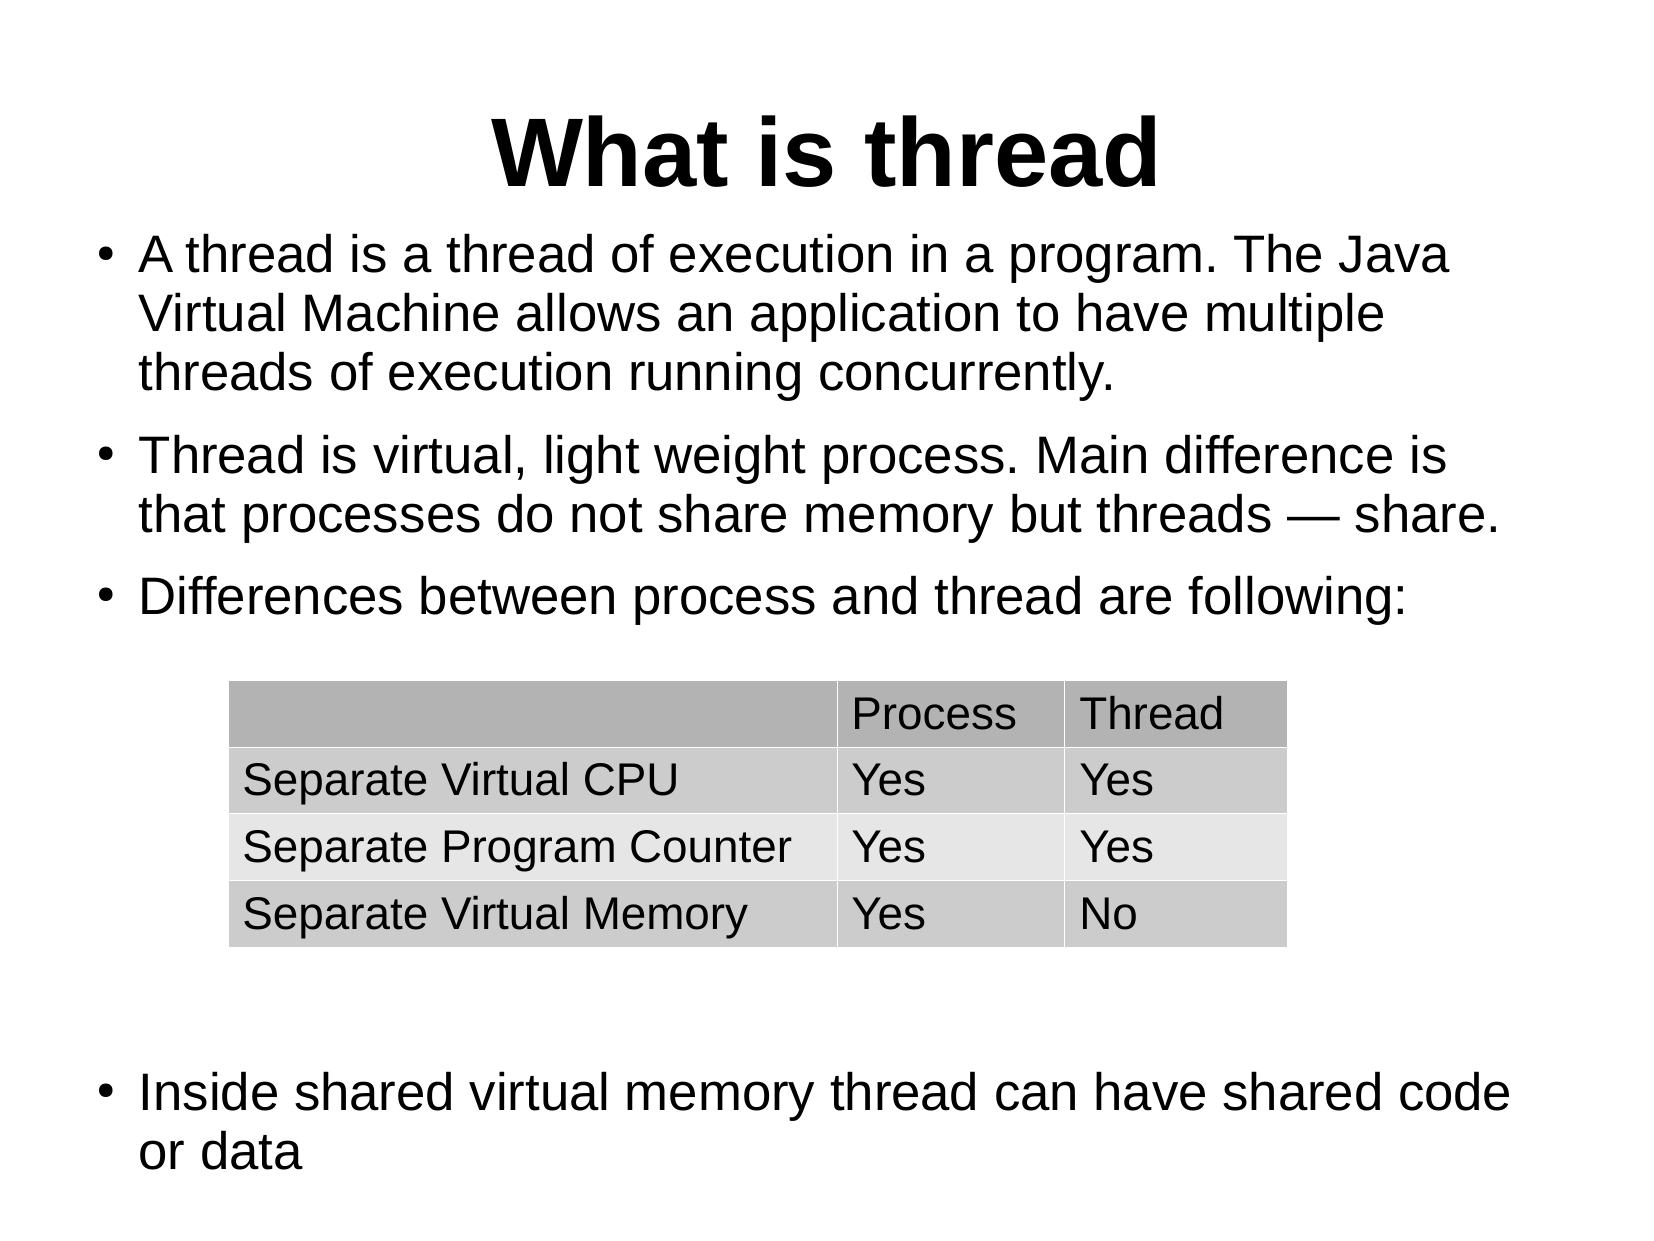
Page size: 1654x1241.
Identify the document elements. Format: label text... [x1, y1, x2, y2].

table_cell Separate Virtual Memory [229, 881, 837, 947]
table_cell Yes [1065, 814, 1287, 880]
table_cell Yes [838, 881, 1064, 947]
table_header [229, 681, 837, 747]
list A thread is a thread of execution in a program. The Java Virtual Machine allows an application to have multiple threads of execution running concurrently. Thread is virtual, light weight process. Main difference is that processes do not share memory but threads — share. Differences between process and thread are following: Inside shared virtual memory thread can have shared code or data [82, 225, 1538, 1186]
title What is thread [82, 49, 1571, 257]
table_header Process [838, 681, 1064, 747]
table_header Thread [1065, 681, 1287, 747]
table_cell Separate Virtual CPU [229, 748, 837, 813]
table_cell Separate Program Counter [229, 814, 837, 880]
table_cell Yes [838, 814, 1064, 880]
table_cell Yes [1065, 748, 1287, 813]
table_cell Yes [838, 748, 1064, 813]
table_cell No [1065, 881, 1287, 947]
